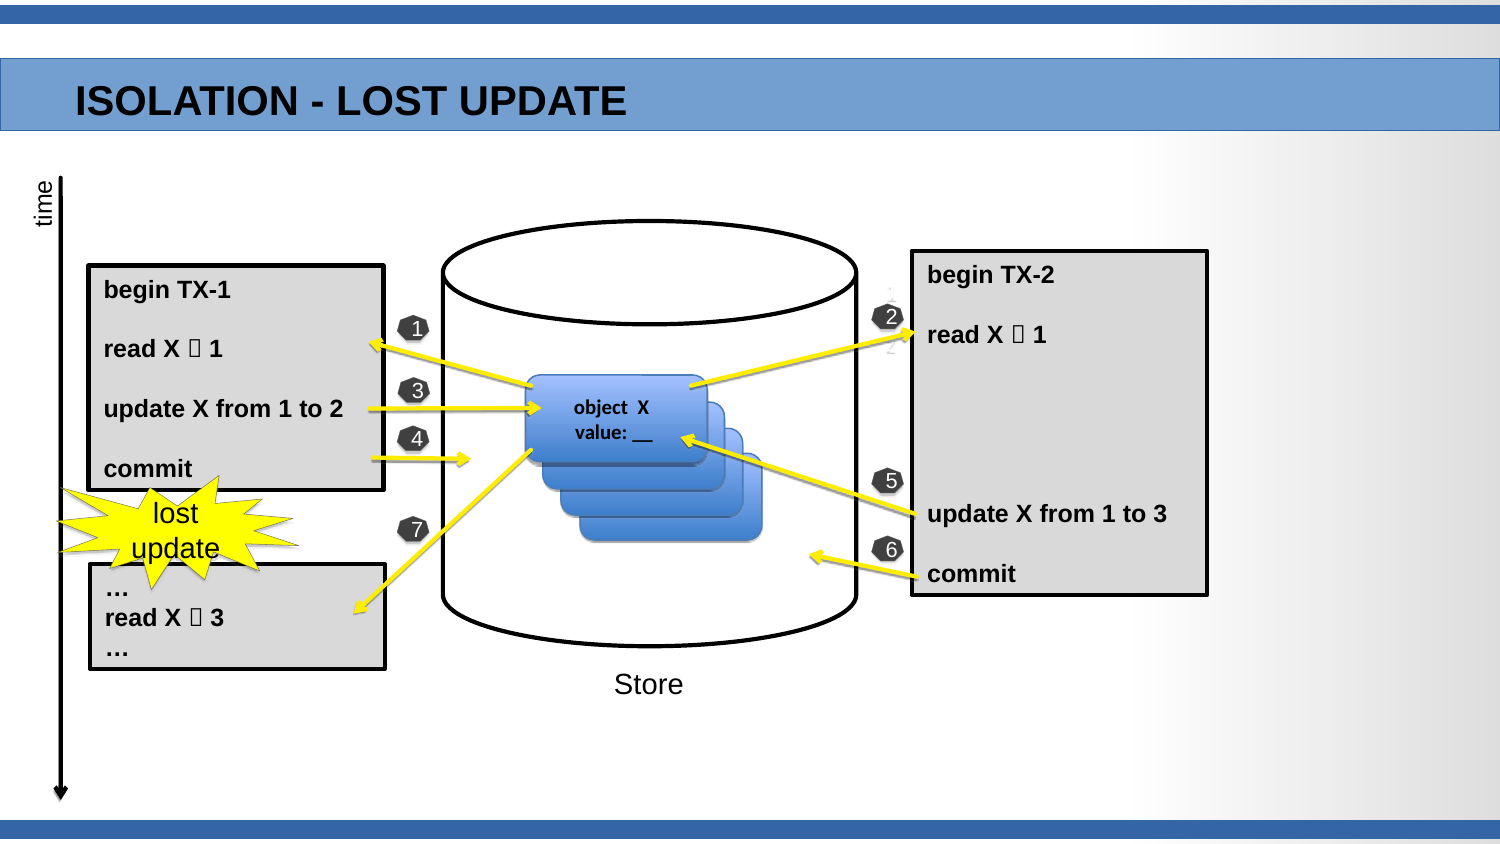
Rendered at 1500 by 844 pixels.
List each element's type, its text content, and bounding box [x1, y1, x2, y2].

text_box [442, 365, 525, 406]
text_box Store [536, 658, 762, 708]
title JACIS – Object type specification [442, 220, 857, 325]
text_box … read X  3 … [89, 563, 385, 669]
text_box 12z [871, 303, 904, 329]
text_box time [19, 150, 65, 243]
text_box [442, 414, 525, 528]
text_box [707, 349, 857, 492]
title Isolation - LOSt update [63, 52, 1199, 151]
text_box 4 [397, 425, 430, 451]
text_box 5 [871, 467, 904, 493]
text_box [442, 449, 857, 647]
text_box begin TX-1 read X  1 update X from 1 to 2 commit [88, 265, 384, 491]
text_box 6 [871, 535, 904, 561]
text_box begin TX-2 read X  1 update X from 1 to 3 commit [912, 250, 1208, 596]
text_box object X value: __ [525, 374, 708, 462]
text_box [442, 274, 857, 382]
text_box 1 [397, 315, 430, 341]
text_box 7 [397, 516, 430, 542]
text_box 3 [397, 377, 430, 403]
text_box lost update [56, 475, 299, 590]
